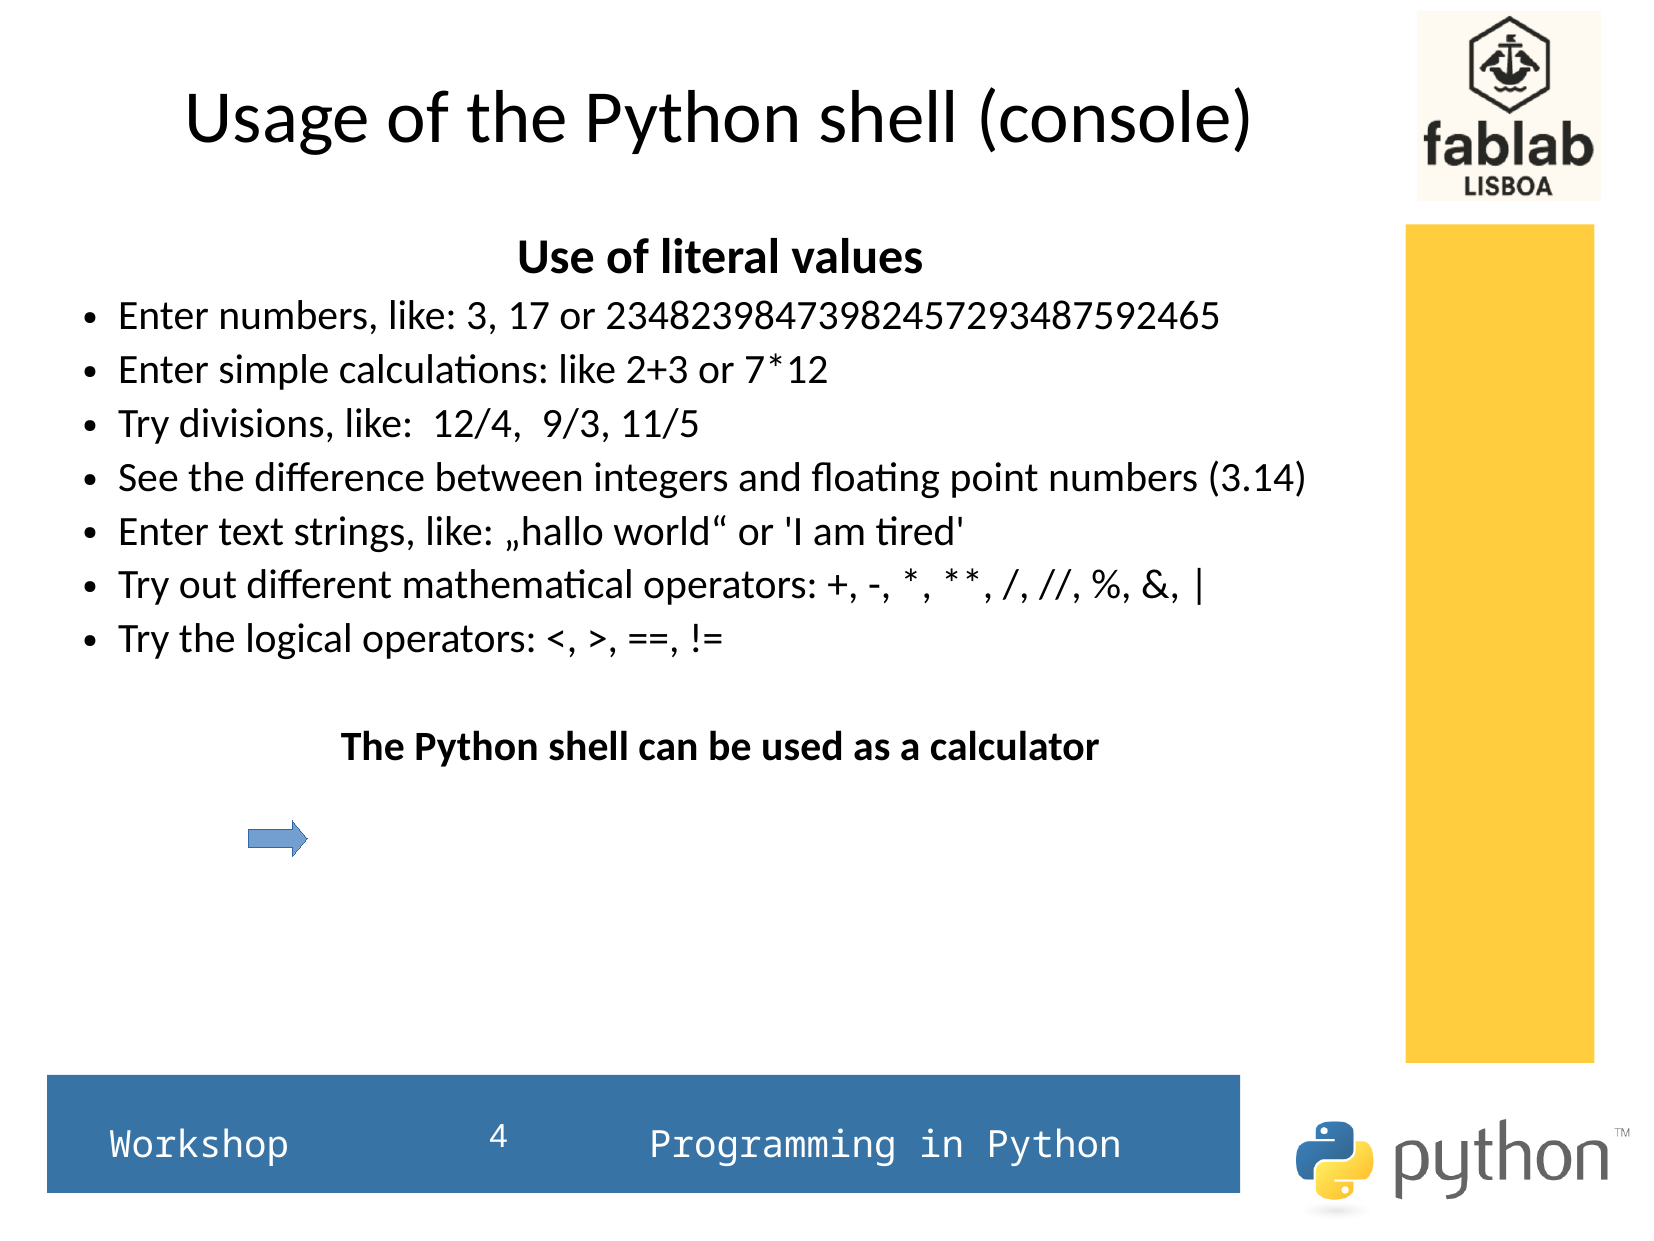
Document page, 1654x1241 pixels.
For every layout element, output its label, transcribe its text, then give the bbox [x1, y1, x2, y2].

subtitle Use of literal values Enter numbers, like: 3, 17 or 23482398473982457293487592465 Enter simple calculations: like 2+3 or 7*12 Try divisions, like: 12/4, 9/3, 11/5 See the difference between integers and floating point numbers (3.14) Enter text strings, like: „hallo world“ or 'I am tired' Try out different mathematical operators: +, -, *, **, /, //, %, &, | Try the logical operators: <, >, ==, != The Python shell can be used as a calculator [82, 236, 1359, 1034]
text_box [248, 820, 308, 857]
title Usage of the Python shell (console) [82, 49, 1358, 198]
text_box Workshop Programming in Python [94, 1110, 1182, 1213]
picture [1240, 1098, 1654, 1241]
picture [1417, 11, 1601, 201]
text_box [47, 1074, 1241, 1193]
text_box [1405, 224, 1595, 1063]
